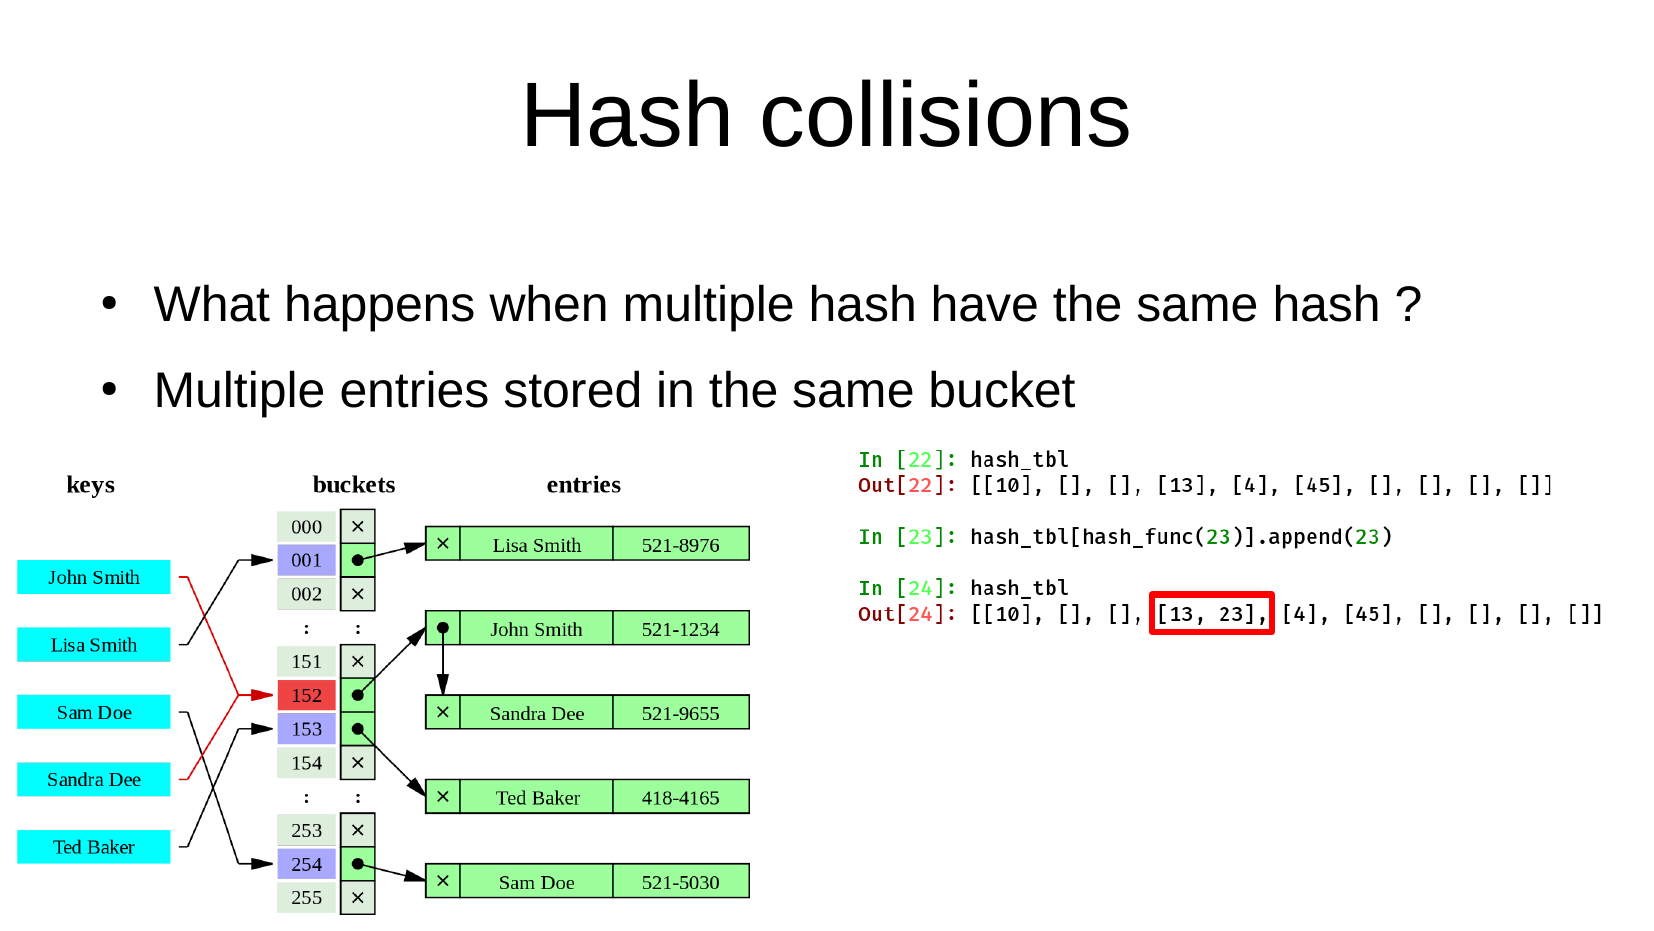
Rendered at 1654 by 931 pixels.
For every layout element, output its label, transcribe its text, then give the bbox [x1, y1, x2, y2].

picture [857, 450, 1636, 651]
picture [0, 408, 766, 931]
list What happens when multiple hash have the same hash ? Multiple entries stored in the same bucket [82, 276, 1571, 817]
title Hash collisions [82, 37, 1571, 193]
